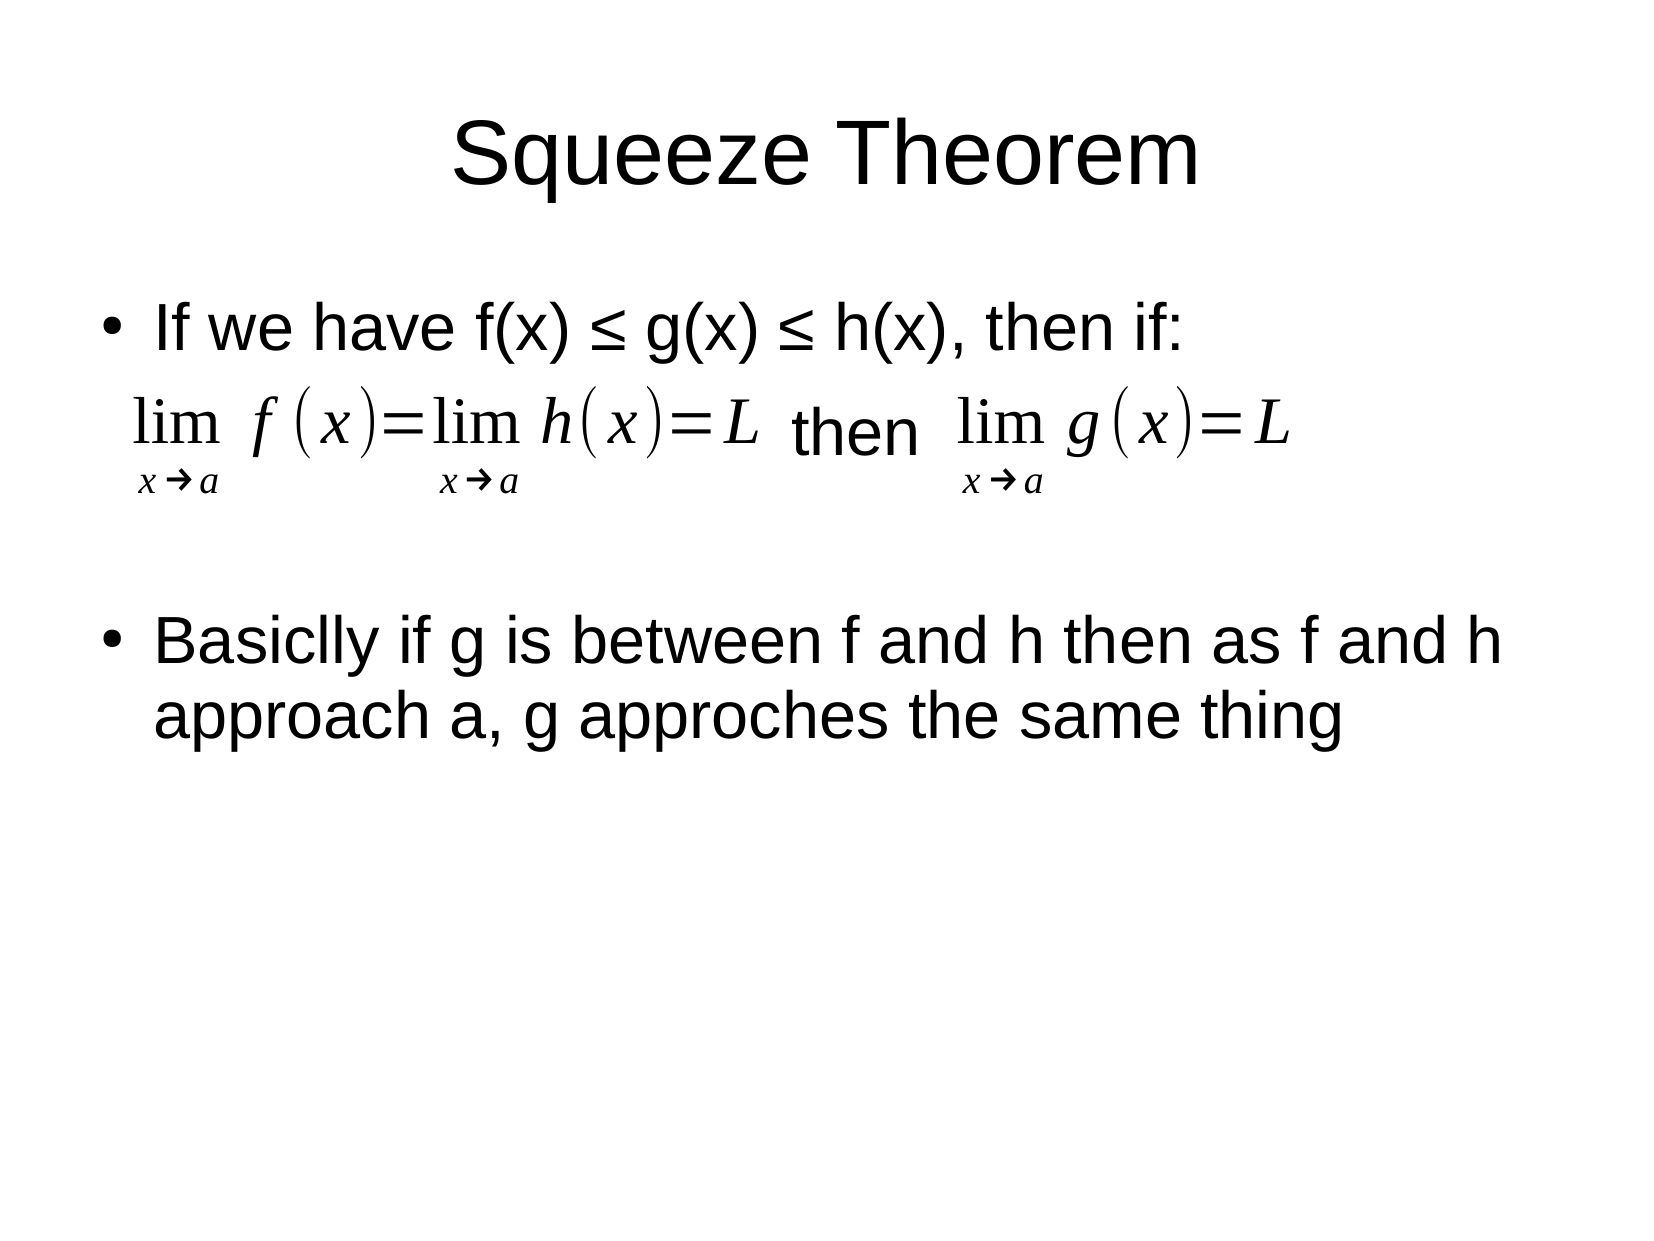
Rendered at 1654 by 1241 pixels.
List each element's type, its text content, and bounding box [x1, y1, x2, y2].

list If we have f(x) ≤ g(x) ≤ h(x), then if: then Basiclly if g is between f and h then as f and h approach a, g approches the same thing [82, 290, 1571, 1126]
title Squeeze Theorem [82, 49, 1571, 257]
chart [125, 383, 768, 502]
chart [950, 383, 1300, 503]
